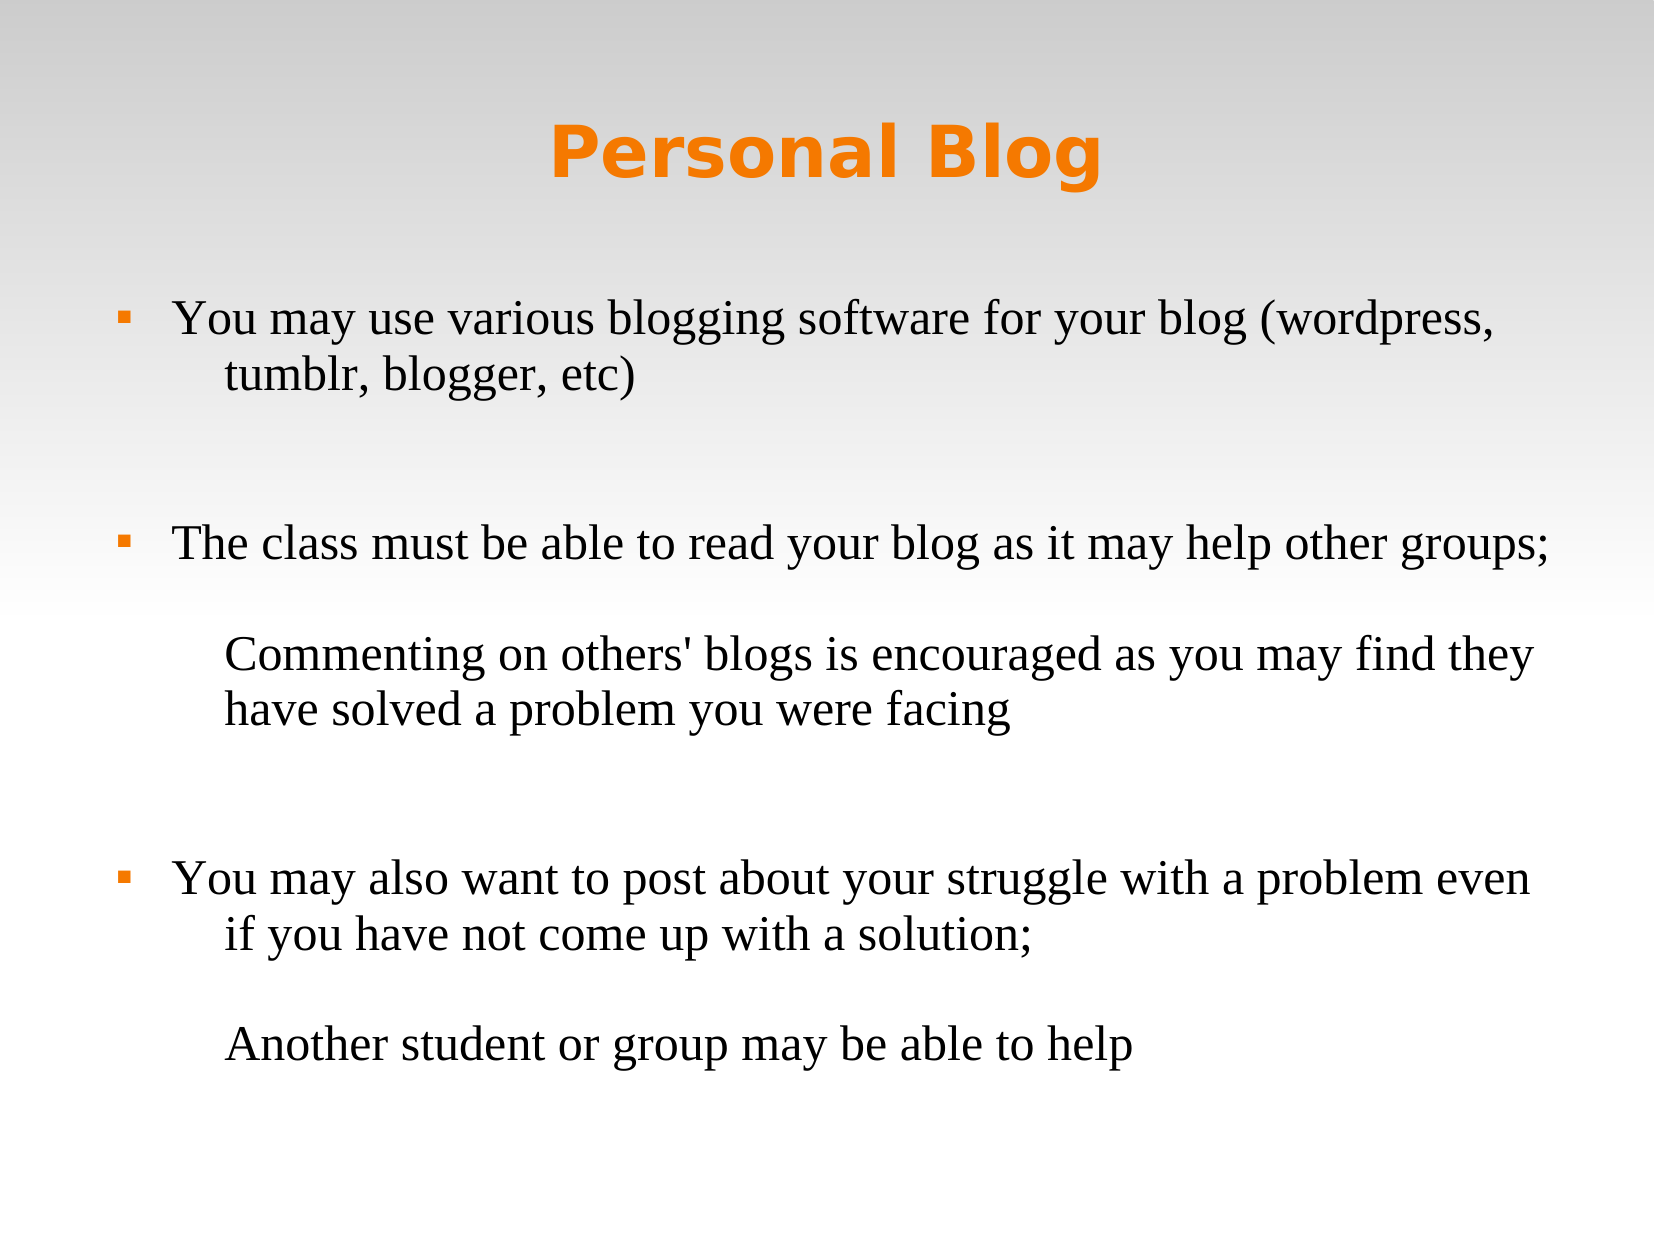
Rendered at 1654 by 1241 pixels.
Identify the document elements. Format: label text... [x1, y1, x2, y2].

title Personal Blog [82, 49, 1571, 257]
list You may use various blogging software for your blog (wordpress, tumblr, blogger, etc) The class must be able to read your blog as it may help other groups; Commenting on others' blogs is encouraged as you may find they have solved a problem you were facing You may also want to post about your struggle with a problem even if you have not come up with a solution; Another student or group may be able to help [82, 290, 1571, 1135]
